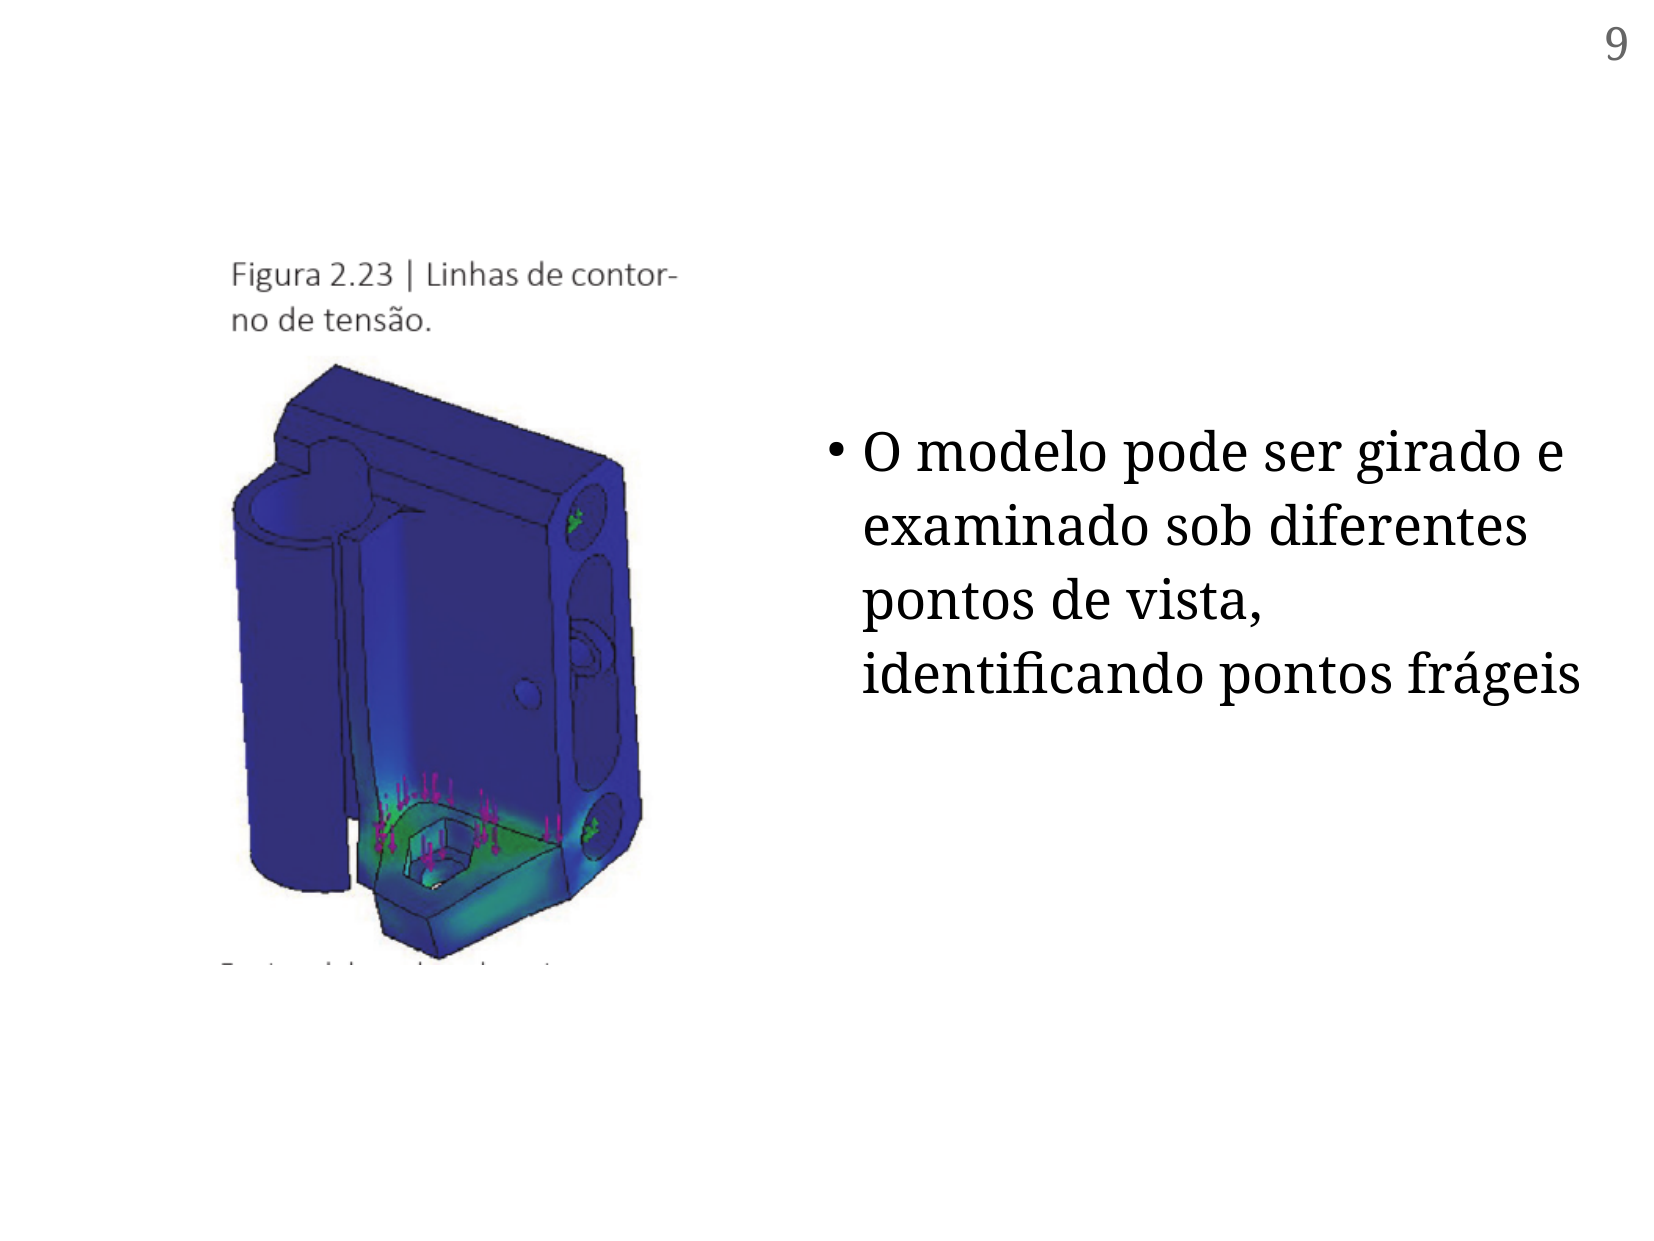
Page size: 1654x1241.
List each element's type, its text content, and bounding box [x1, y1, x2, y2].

list O modelo pode ser girado e examinado sob diferentes pontos de vista, identificando pontos frágeis [826, 413, 1595, 1211]
picture [219, 250, 680, 965]
